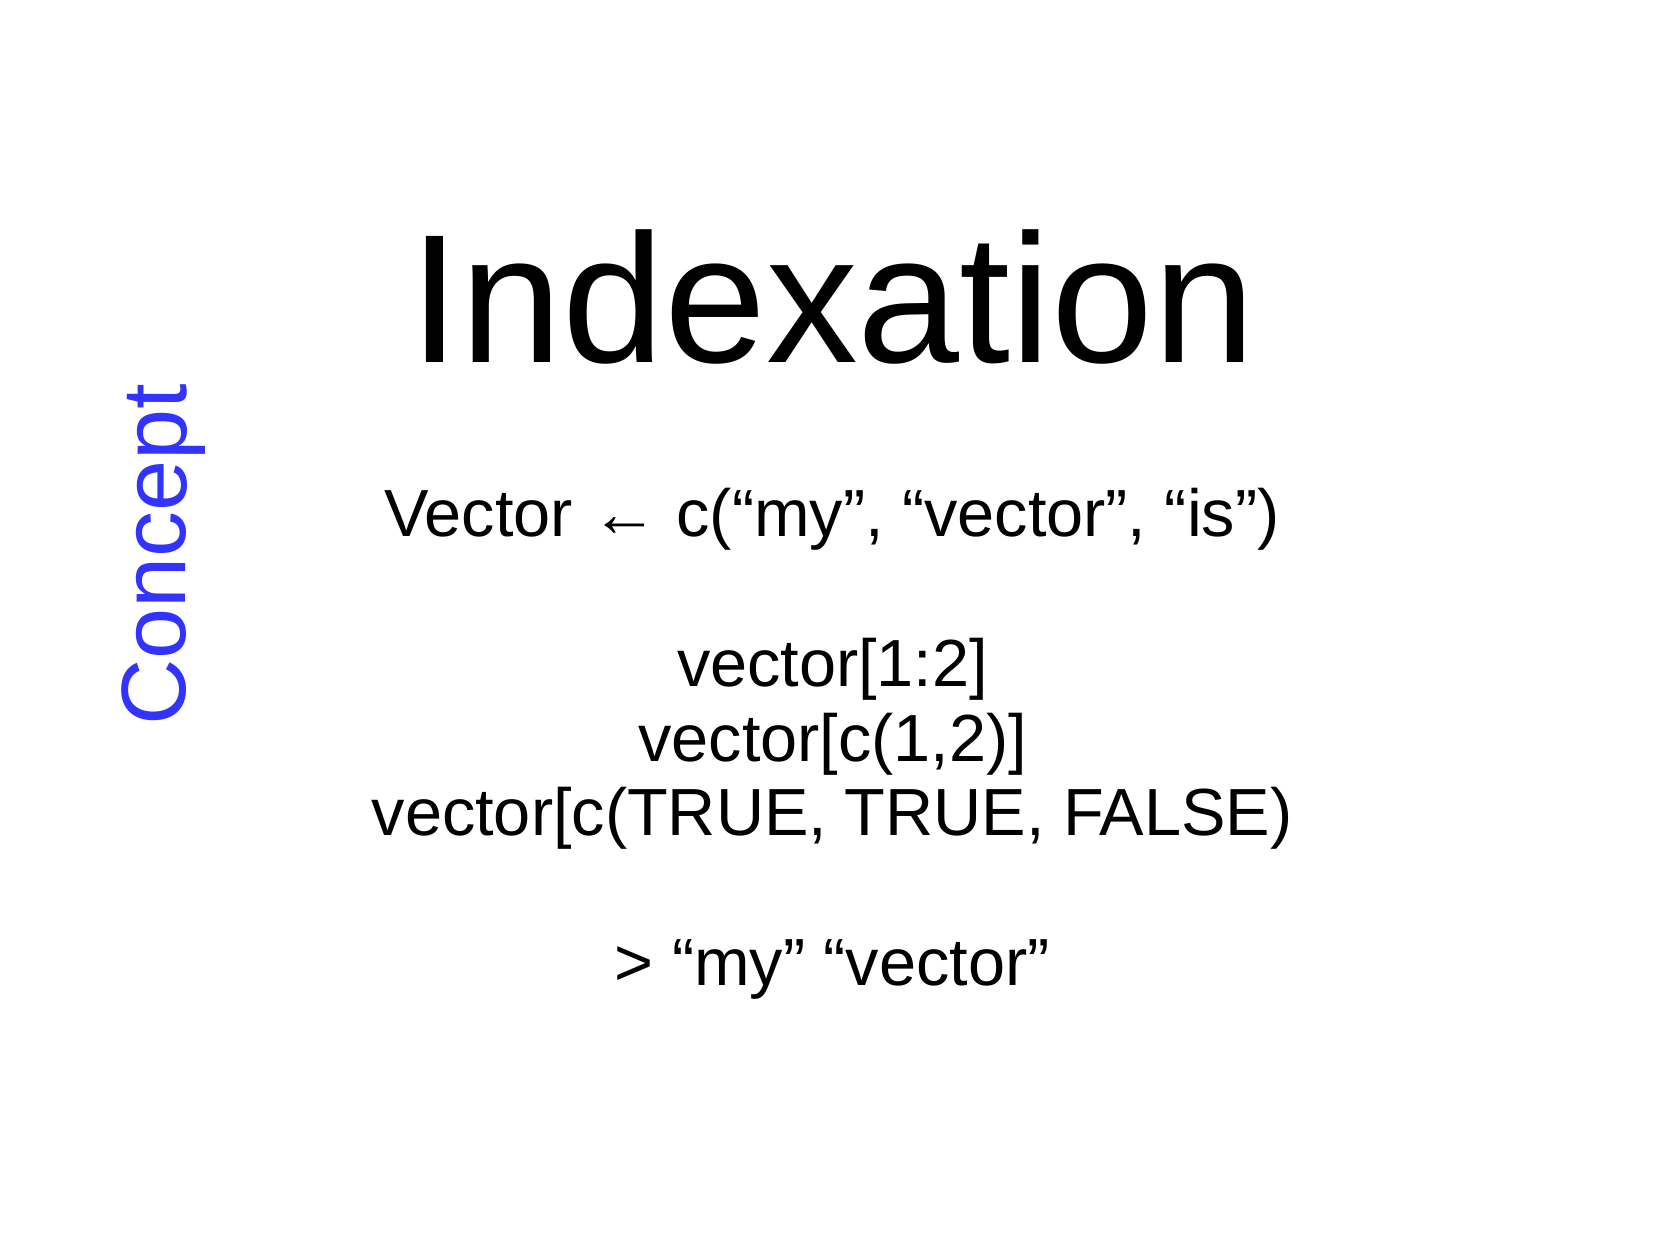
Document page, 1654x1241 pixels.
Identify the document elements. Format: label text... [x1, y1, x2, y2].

text_box Indexation Vector ← c(“my”, “vector”, “is”) vector[1:2] vector[c(1,2)] vector[c(TRUE, TRUE, FALSE) > “my” “vector” [94, 47, 1571, 1150]
title Concept [48, 0, 260, 1241]
